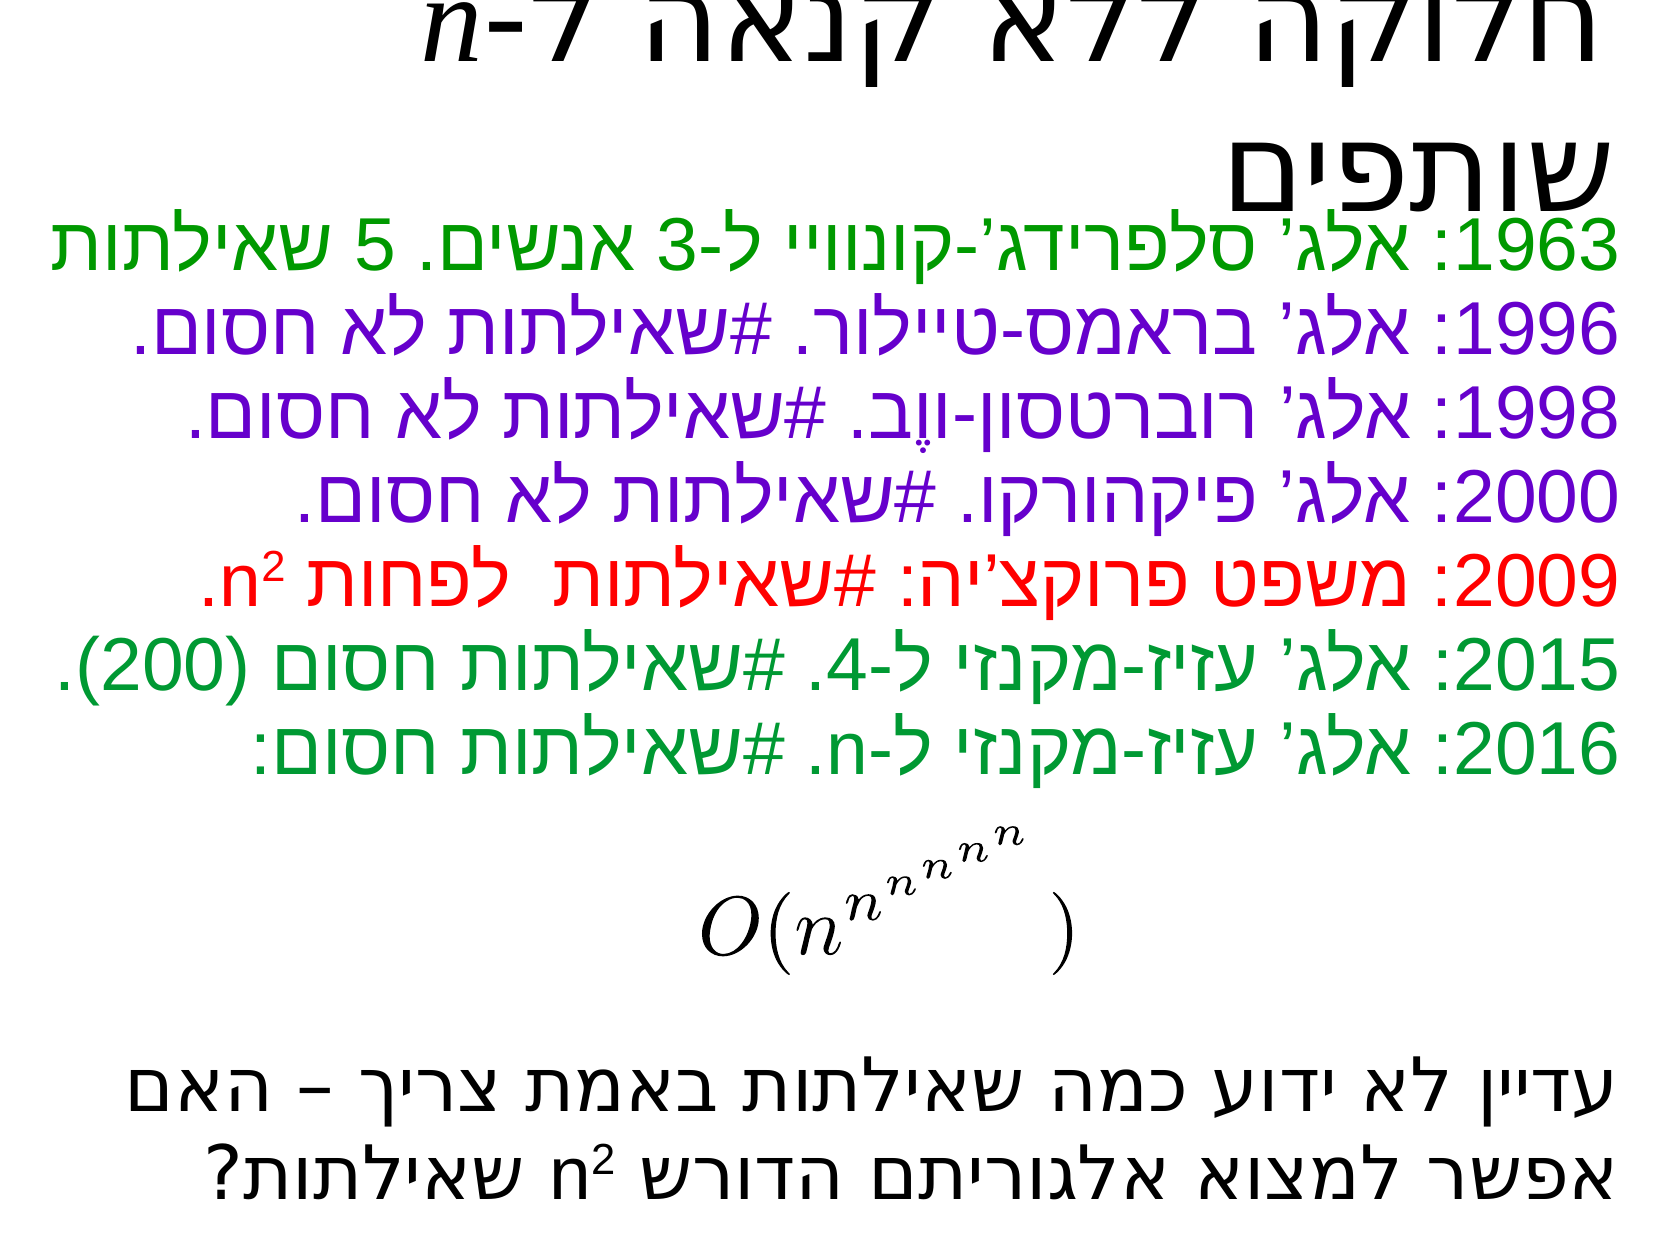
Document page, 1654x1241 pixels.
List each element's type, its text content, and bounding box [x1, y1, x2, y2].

text_box עדיין לא ידוע כמה שאילתות באמת צריך – האם אפשר למצוא אלגוריתם הדורש n2 שאילתות? [0, 1035, 1636, 1225]
title חלוקה ללא קנאה ל-n שותפים [30, 7, 1654, 166]
text_box 1963: אלג’ סלפרידג’-קונוויי ל-3 אנשים. 5 שאילתות 1996: אלג’ בראמס-טיילור. #שאילתות לא חסום. 1998: אלג’ רוברטסון-ווֶב. #שאילתות לא חסום. 2000: אלג’ פיקהורקו. #שאילתות לא חסום. 2009: משפט פרוקצ’יה: #שאילתות לפחות n2. 2015: אלג’ עזיז-מקנזי ל-4. #שאילתות חסום (200). 2016: אלג’ עזיז-מקנזי ל-n. #שאילתות חסום: [0, 195, 1636, 882]
text_box [698, 826, 1081, 976]
